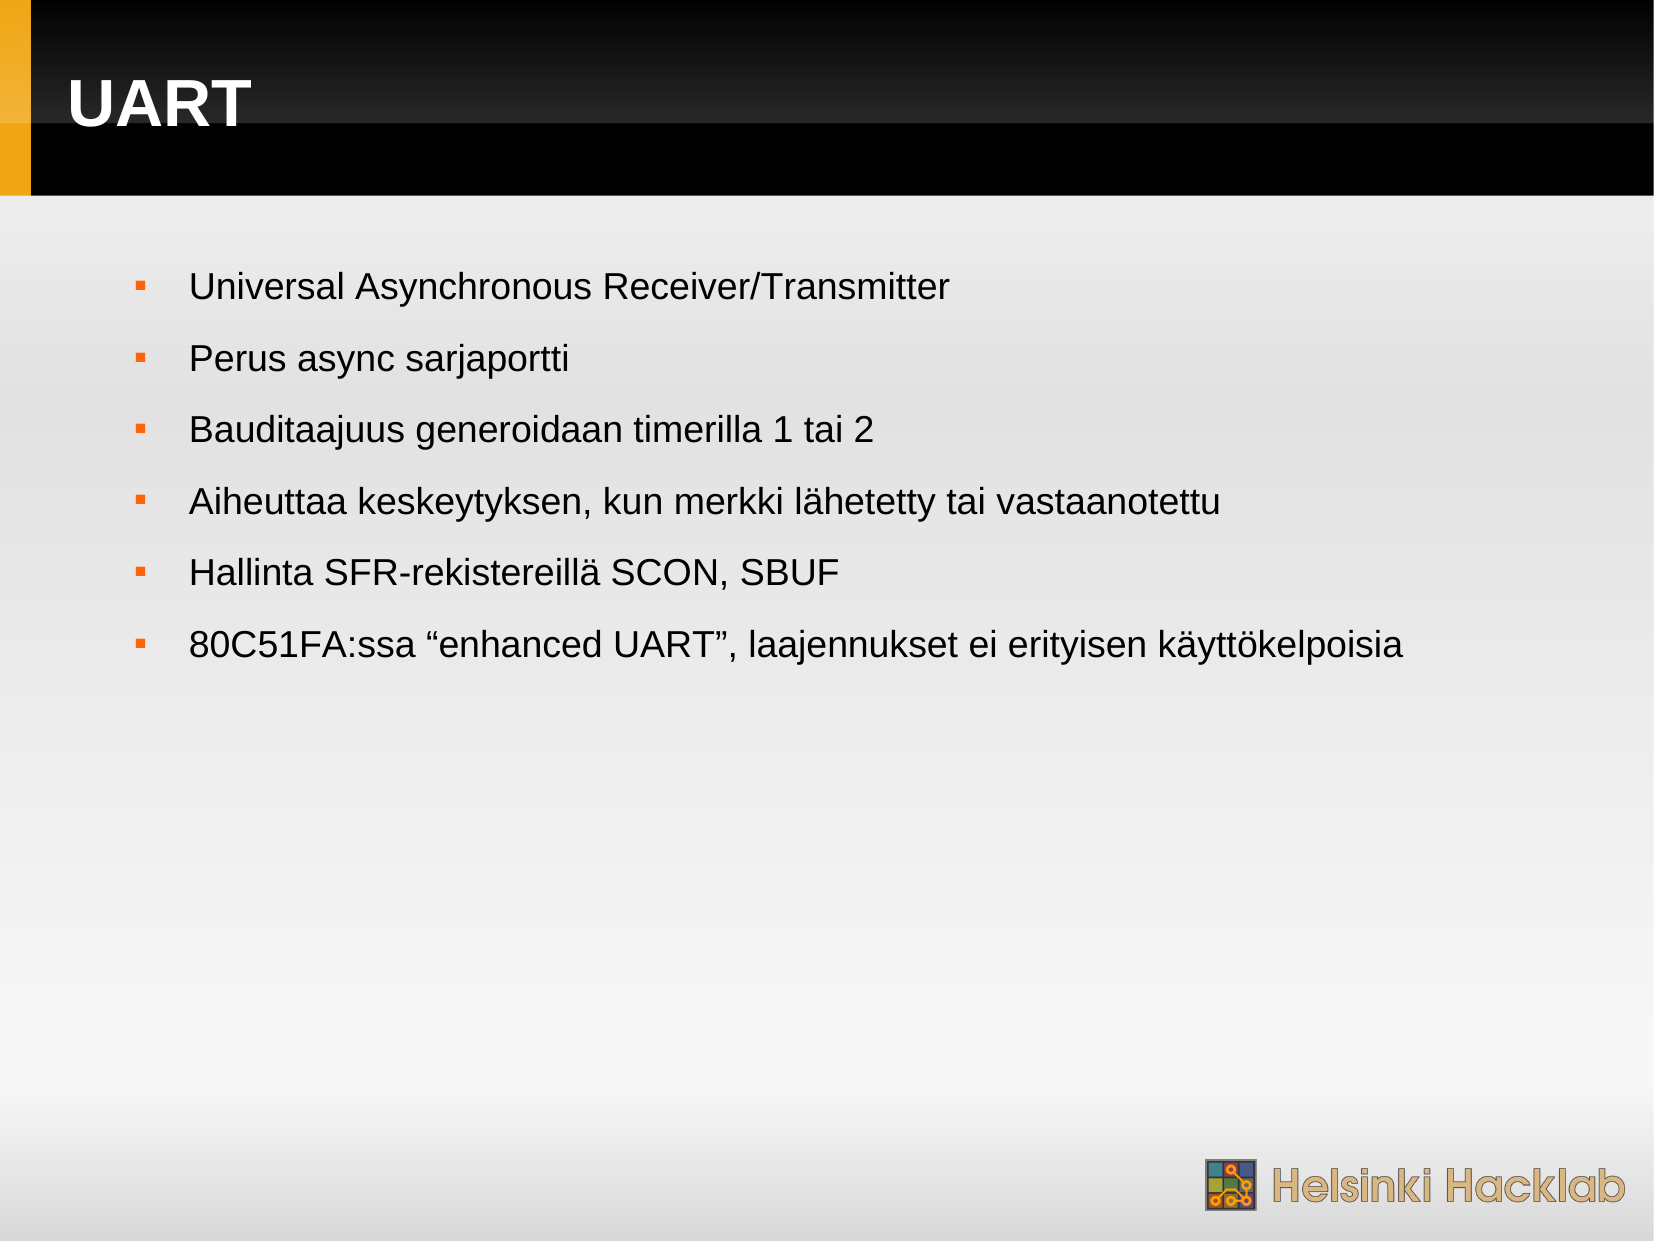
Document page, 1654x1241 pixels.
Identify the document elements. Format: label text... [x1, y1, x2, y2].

picture [0, 0, 1654, 1241]
title UART [67, 0, 1556, 208]
list Universal Asynchronous Receiver/Transmitter Perus async sarjaportti Bauditaajuus generoidaan timerilla 1 tai 2 Aiheuttaa keskeytyksen, kun merkki lähetetty tai vastaanotettu Hallinta SFR-rekistereillä SCON, SBUF 80C51FA:ssa “enhanced UART”, laajennukset ei erityisen käyttökelpoisia [118, 265, 1506, 1211]
